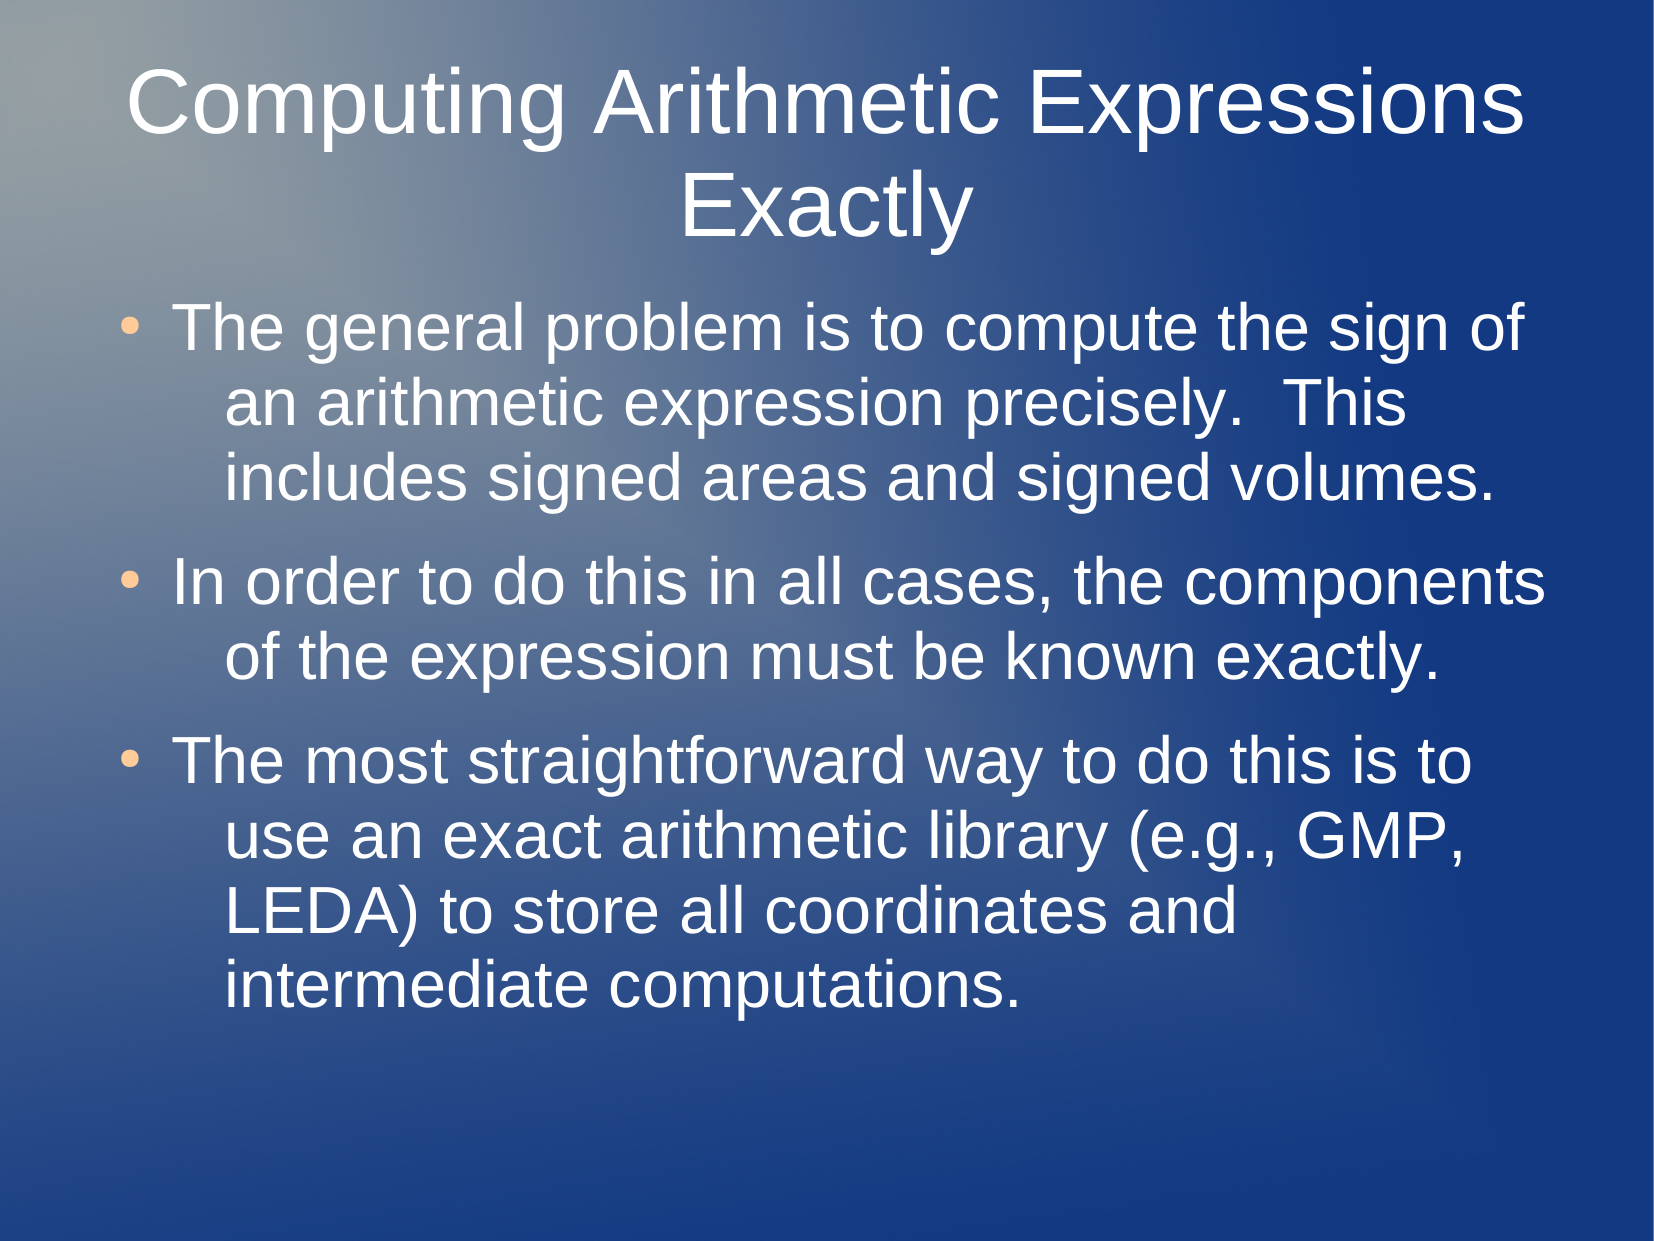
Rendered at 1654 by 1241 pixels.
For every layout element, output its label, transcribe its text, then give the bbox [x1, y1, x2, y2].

picture [0, 0, 1654, 1241]
list The general problem is to compute the sign of an arithmetic expression precisely. This includes signed areas and signed volumes. In order to do this in all cases, the components of the expression must be known exactly. The most straightforward way to do this is to use an exact arithmetic library (e.g., GMP, LEDA) to store all coordinates and intermediate computations. [82, 290, 1571, 1094]
title Computing Arithmetic Expressions Exactly [82, 49, 1571, 257]
